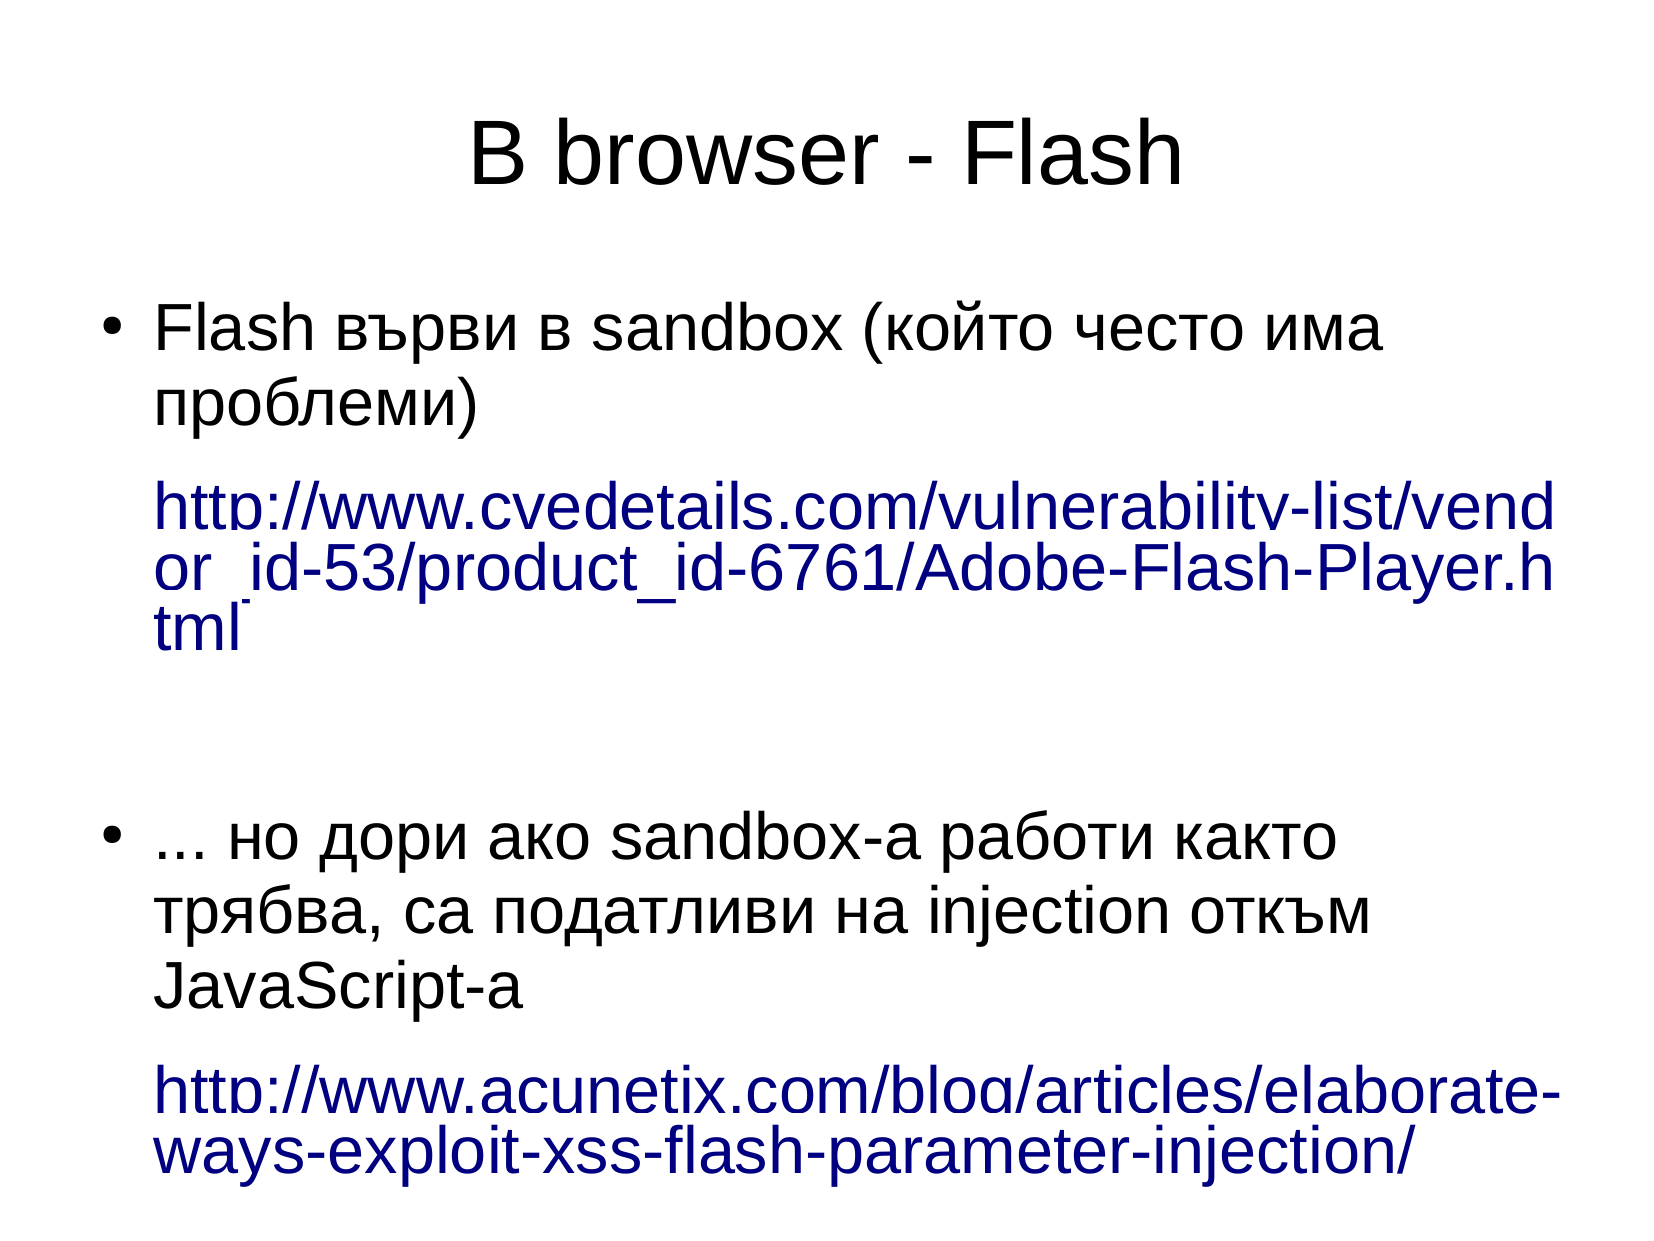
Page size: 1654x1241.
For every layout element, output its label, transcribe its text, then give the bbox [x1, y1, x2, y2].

list Flash върви в sandbox (който често има проблеми) http://www.cvedetails.com/vulnerability-list/vendor_id-53/product_id-6761/Adobe-Flash-Player.html ... но дори ако sandbox-а работи както трябва, са податливи на injection откъм JavaScript-а http://www.acunetix.com/blog/articles/elaborate-ways-exploit-xss-flash-parameter-injection/ [82, 290, 1571, 1010]
title В browser - Flash [82, 49, 1571, 257]
